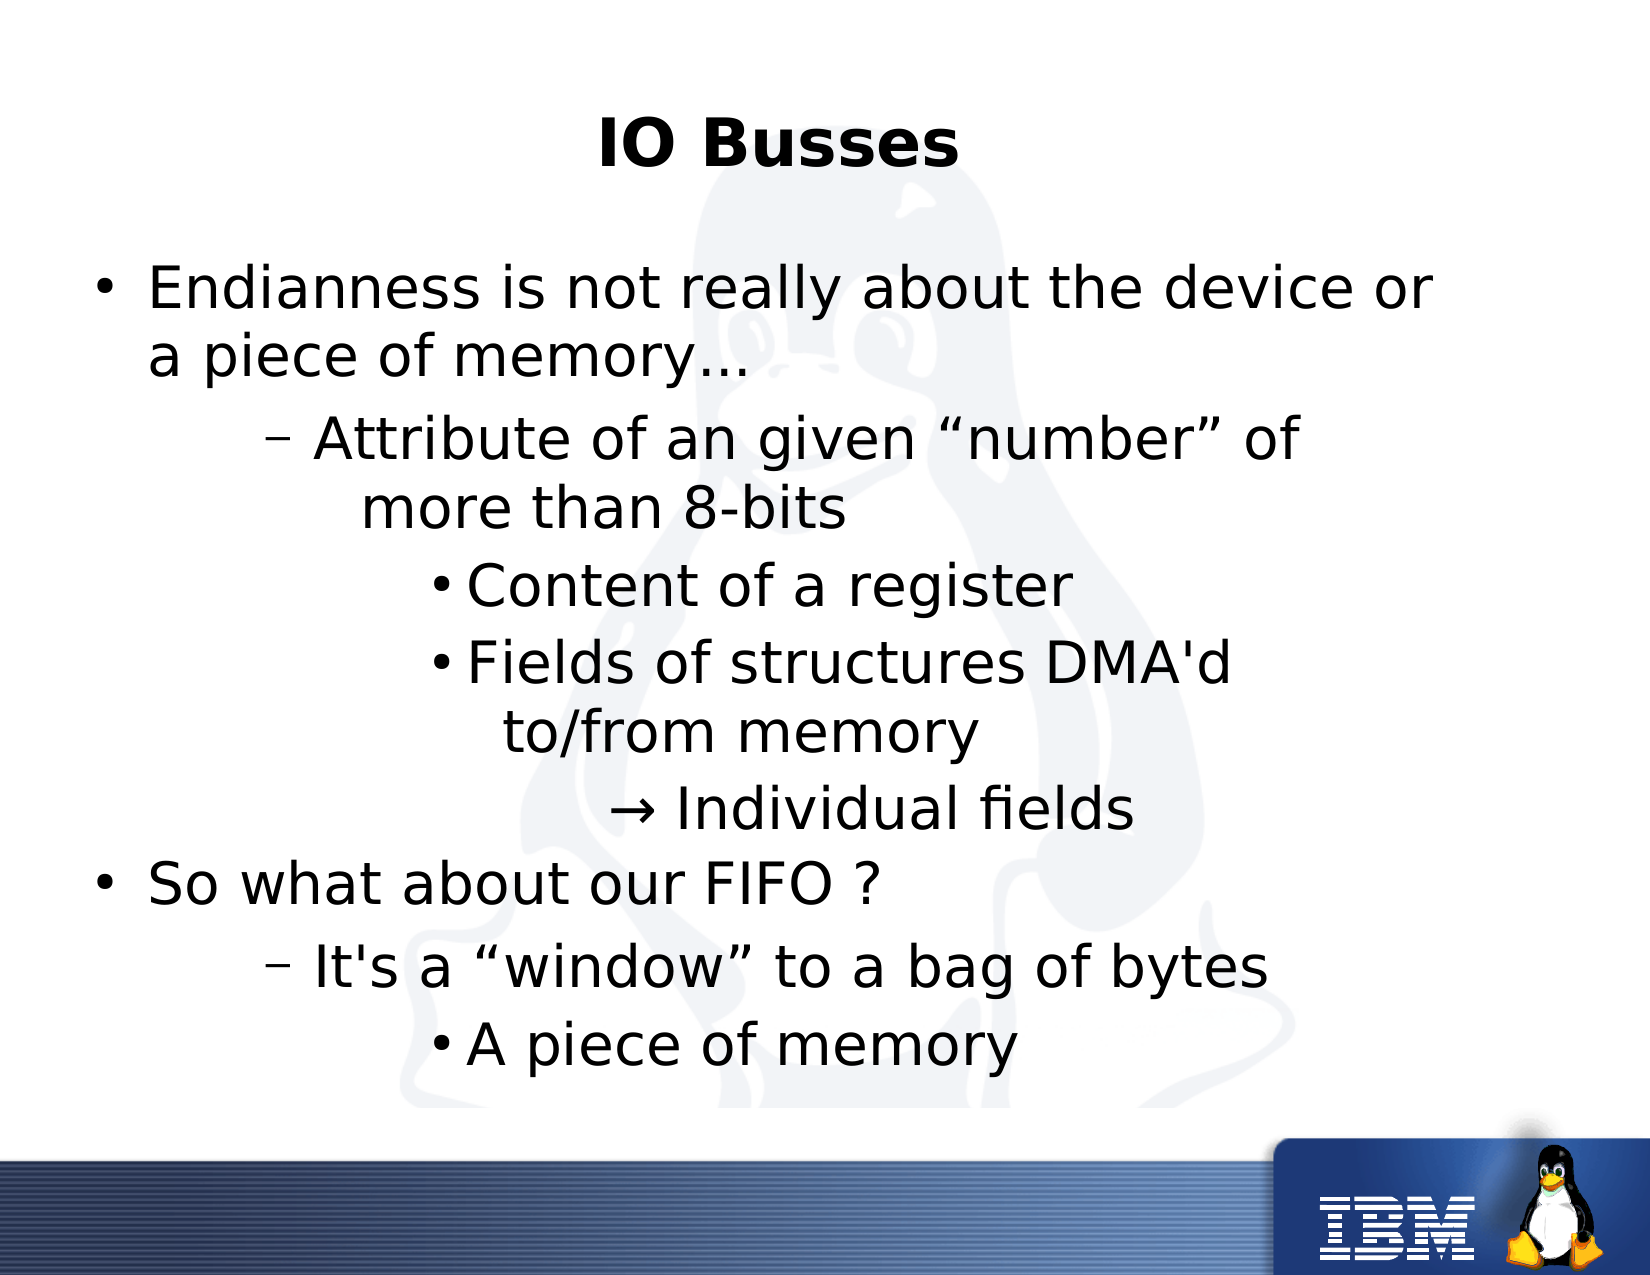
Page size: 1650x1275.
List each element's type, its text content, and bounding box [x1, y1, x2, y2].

list Endianness is not really about the device or a piece of memory... Attribute of an given “number” of more than 8-bits Content of a register Fields of structures DMA'd to/from memory → Individual fields So what about our FIFO ? It's a “window” to a bag of bytes A piece of memory [76, 253, 1457, 1147]
title IO Busses [76, 76, 1457, 211]
